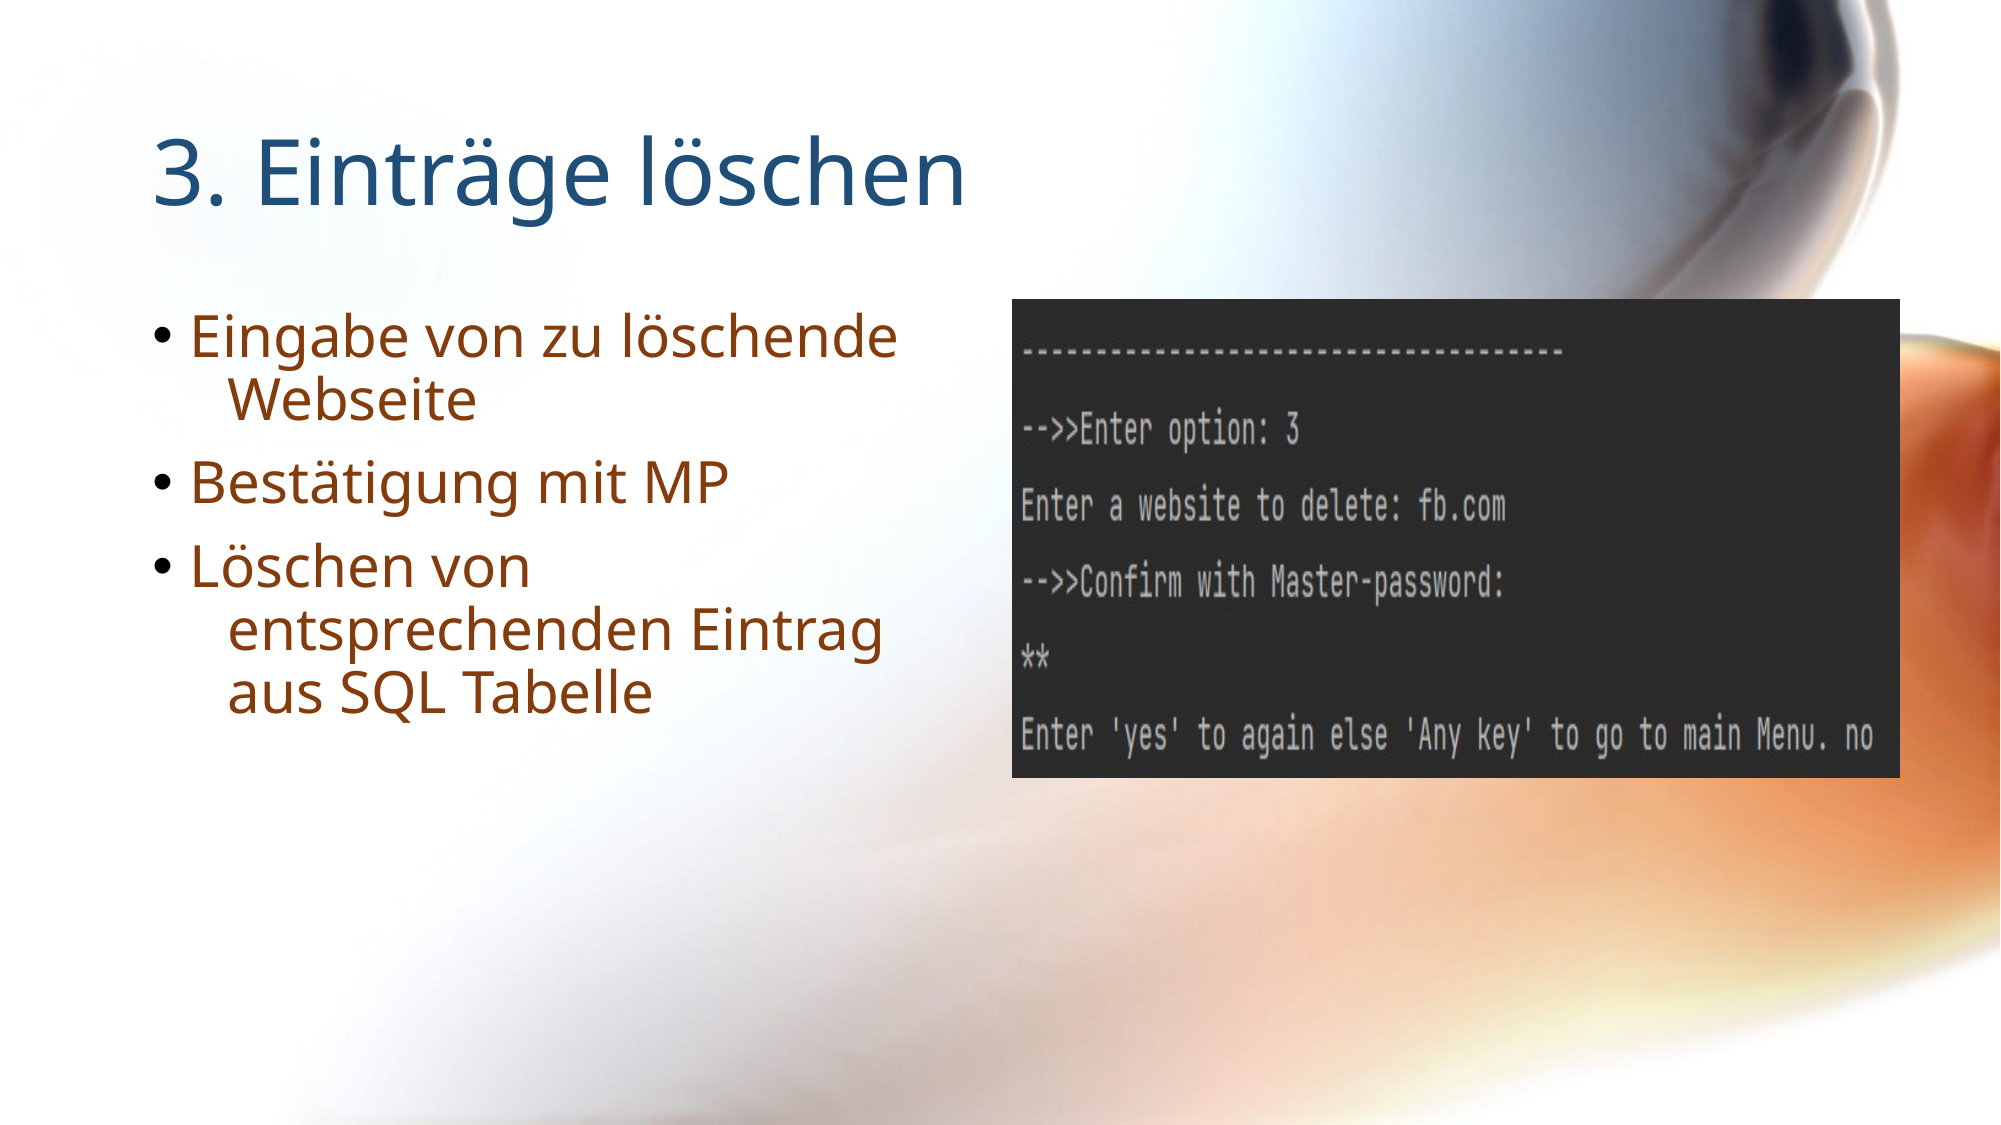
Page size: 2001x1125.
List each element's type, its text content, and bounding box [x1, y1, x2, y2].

list Eingabe von zu löschende Webseite Bestätigung mit MP Löschen von entsprechenden Eintrag aus SQL Tabelle [137, 299, 988, 1014]
title 3. Einträge löschen [137, 59, 1863, 278]
picture [1012, 299, 1900, 778]
